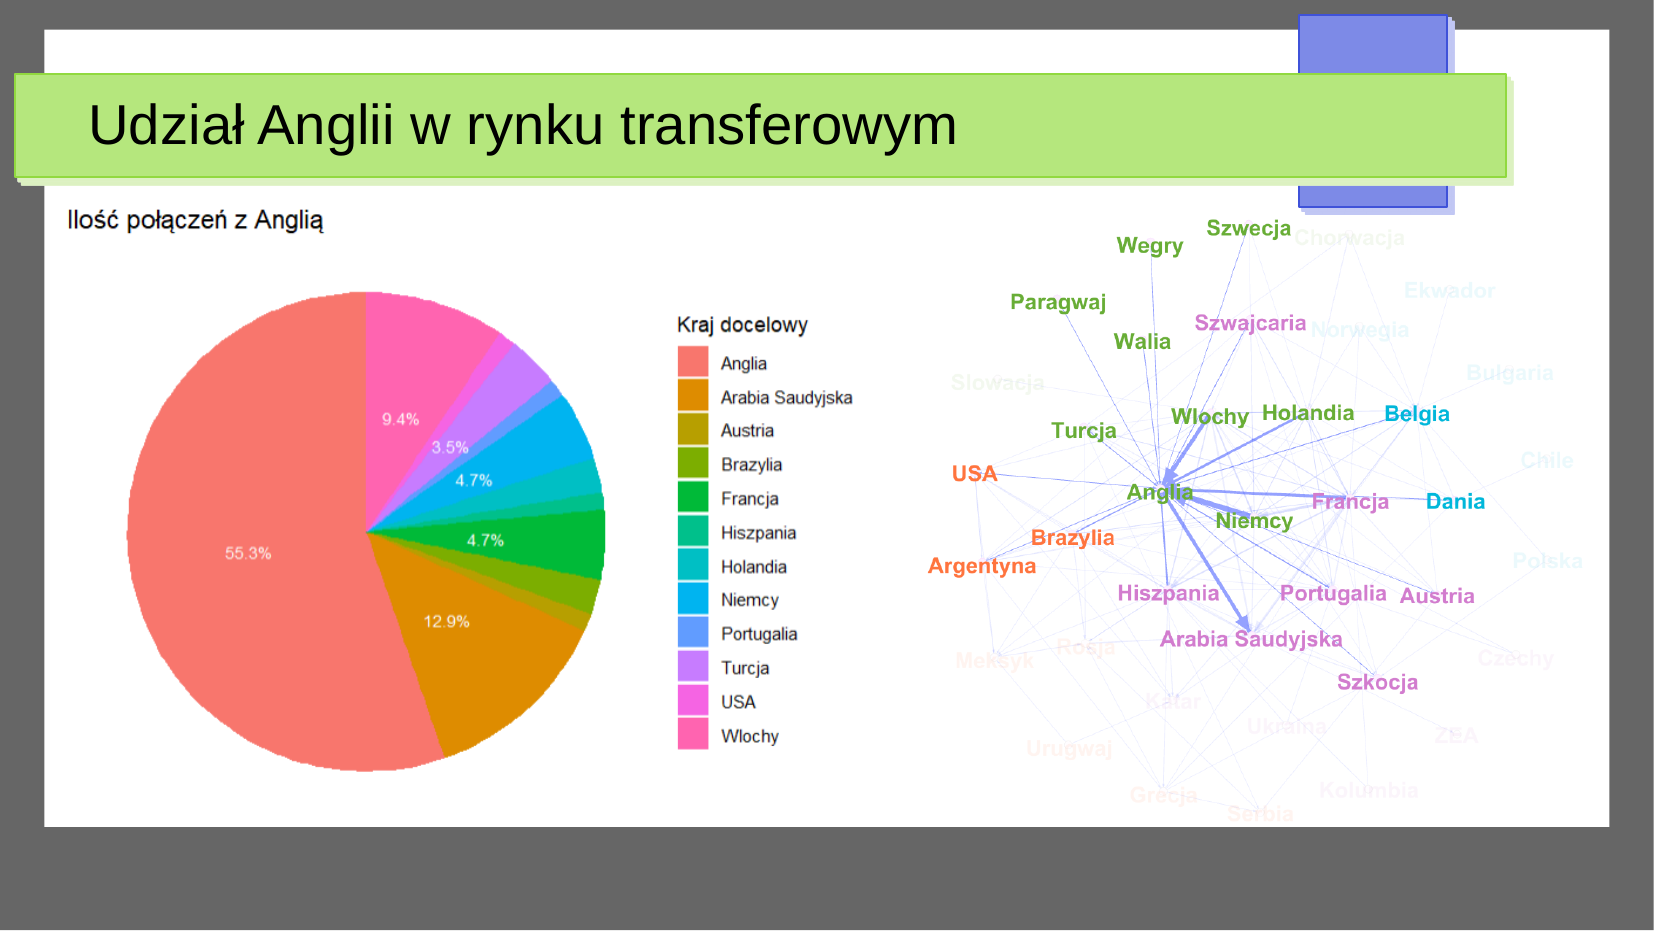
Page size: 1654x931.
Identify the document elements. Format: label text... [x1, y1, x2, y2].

title Udział Anglii w rynku transferowym [88, 73, 1506, 178]
picture [48, 191, 1595, 827]
